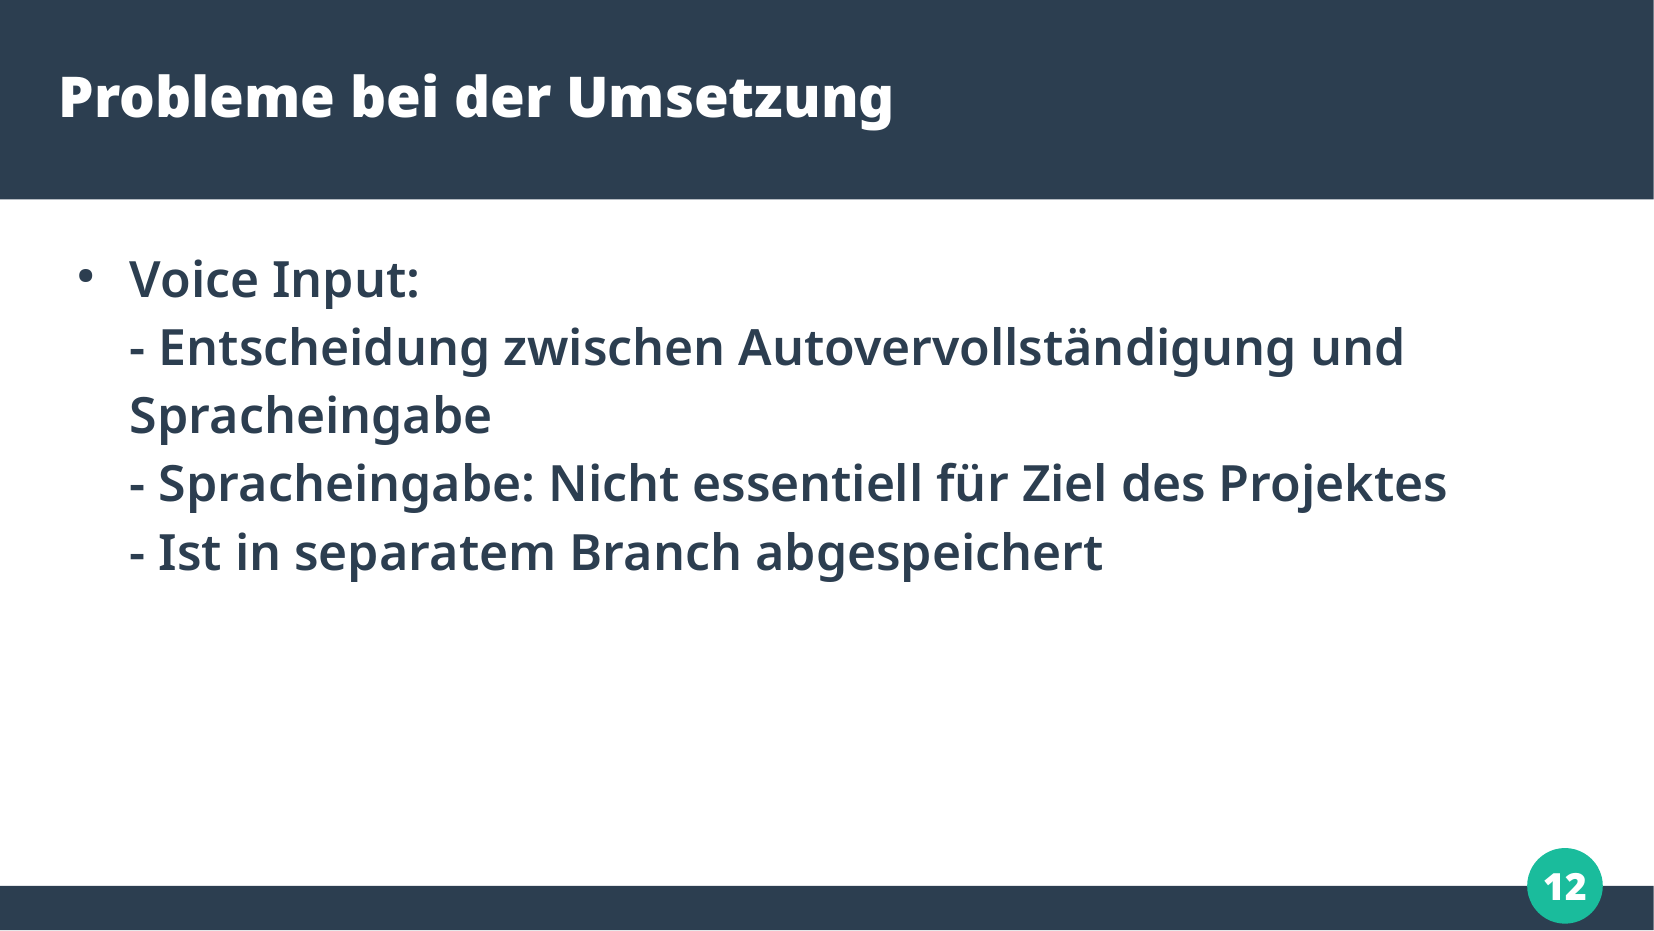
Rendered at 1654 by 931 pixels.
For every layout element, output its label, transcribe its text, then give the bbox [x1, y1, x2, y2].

list Voice Input: - Entscheidung zwischen Autovervollständigung und Spracheingabe - Spracheingabe: Nicht essentiell für Ziel des Projektes - Ist in separatem Branch abgespeichert [59, 243, 1595, 864]
title Probleme bei der Umsetzung [59, 37, 1595, 156]
